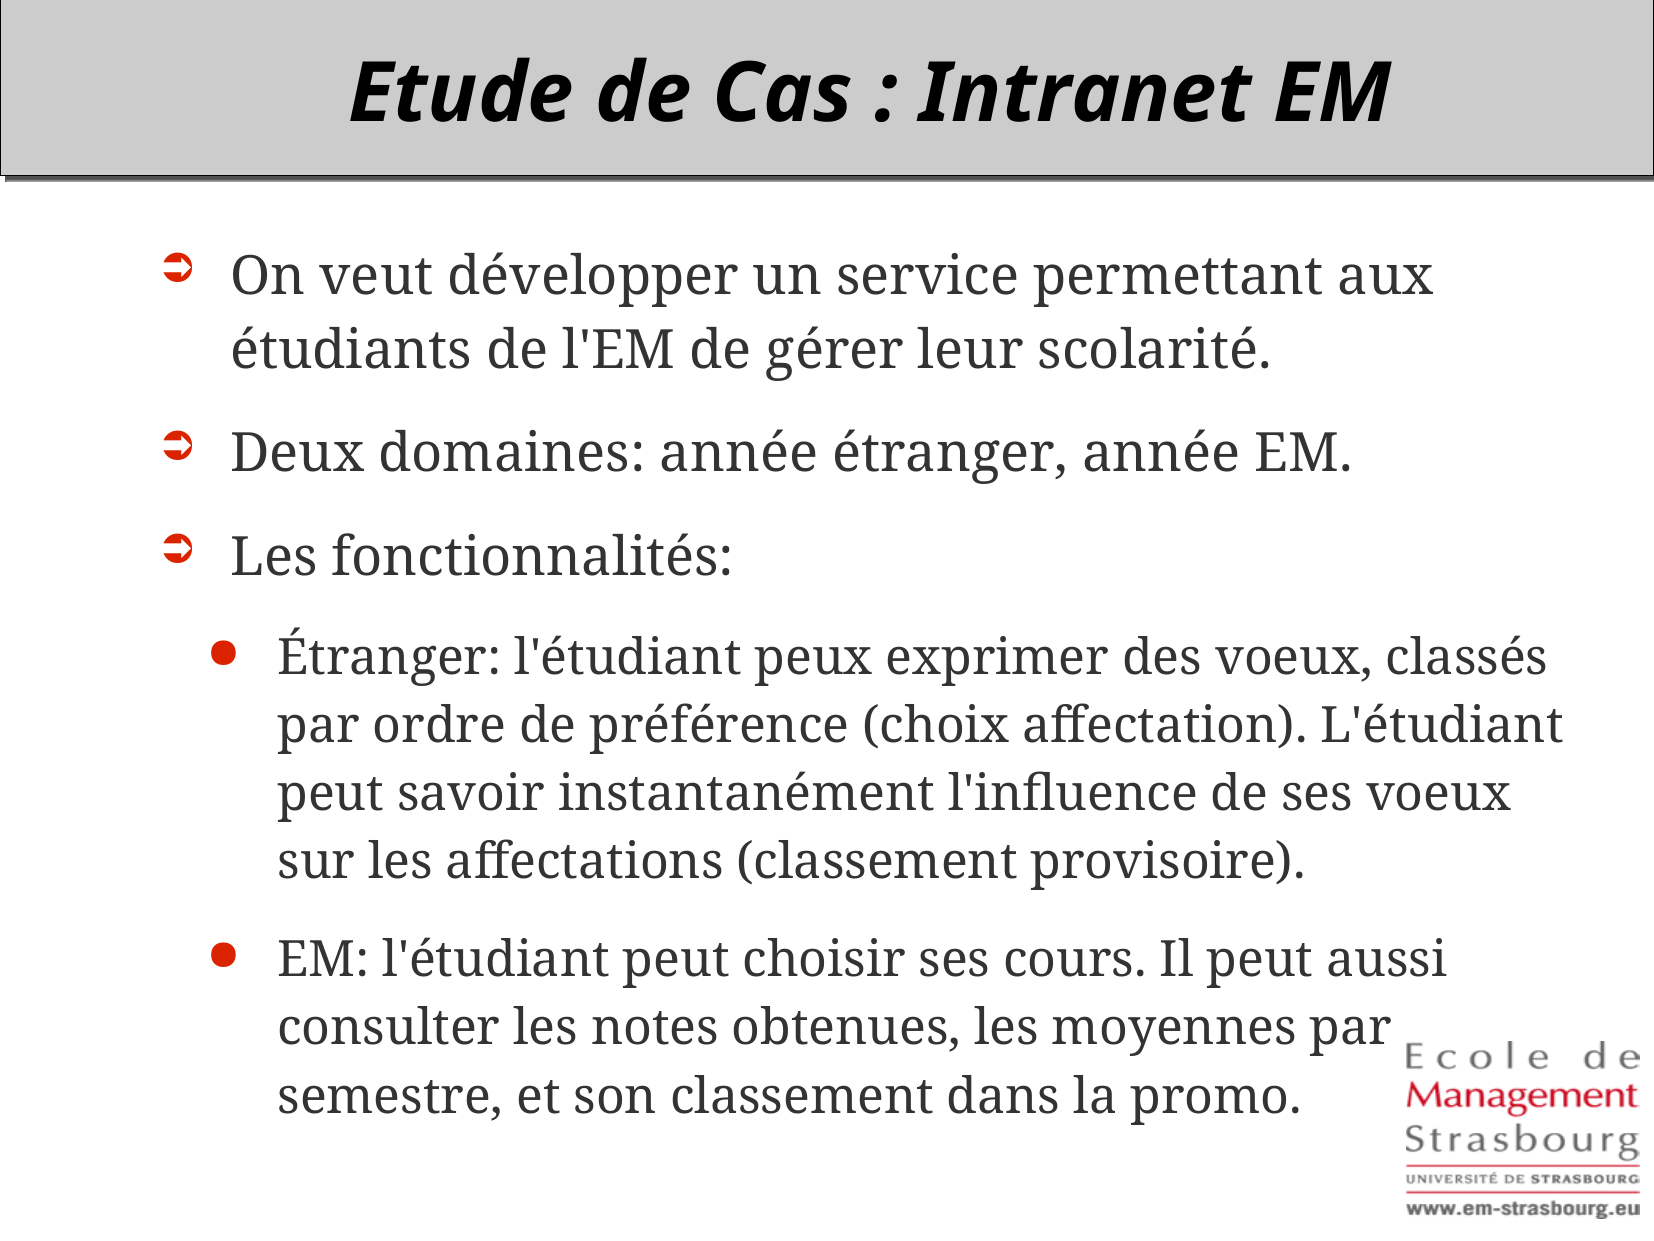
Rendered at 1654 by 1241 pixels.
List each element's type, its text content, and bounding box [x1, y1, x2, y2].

picture [1406, 1041, 1640, 1219]
list On veut développer un service permettant aux étudiants de l'EM de gérer leur scolarité. Deux domaines: année étranger, année EM. Les fonctionnalités: Étranger: l'étudiant peux exprimer des voeux, classés par ordre de préférence (choix affectation). L'étudiant peut savoir instantanément l'influence de ses voeux sur les affectations (classement provisoire). EM: l'étudiant peut choisir ses cours. Il peut aussi consulter les notes obtenues, les moyennes par semestre, et son classement dans la promo. [147, 236, 1570, 1147]
title Etude de Cas : Intranet EM [164, 0, 1577, 178]
